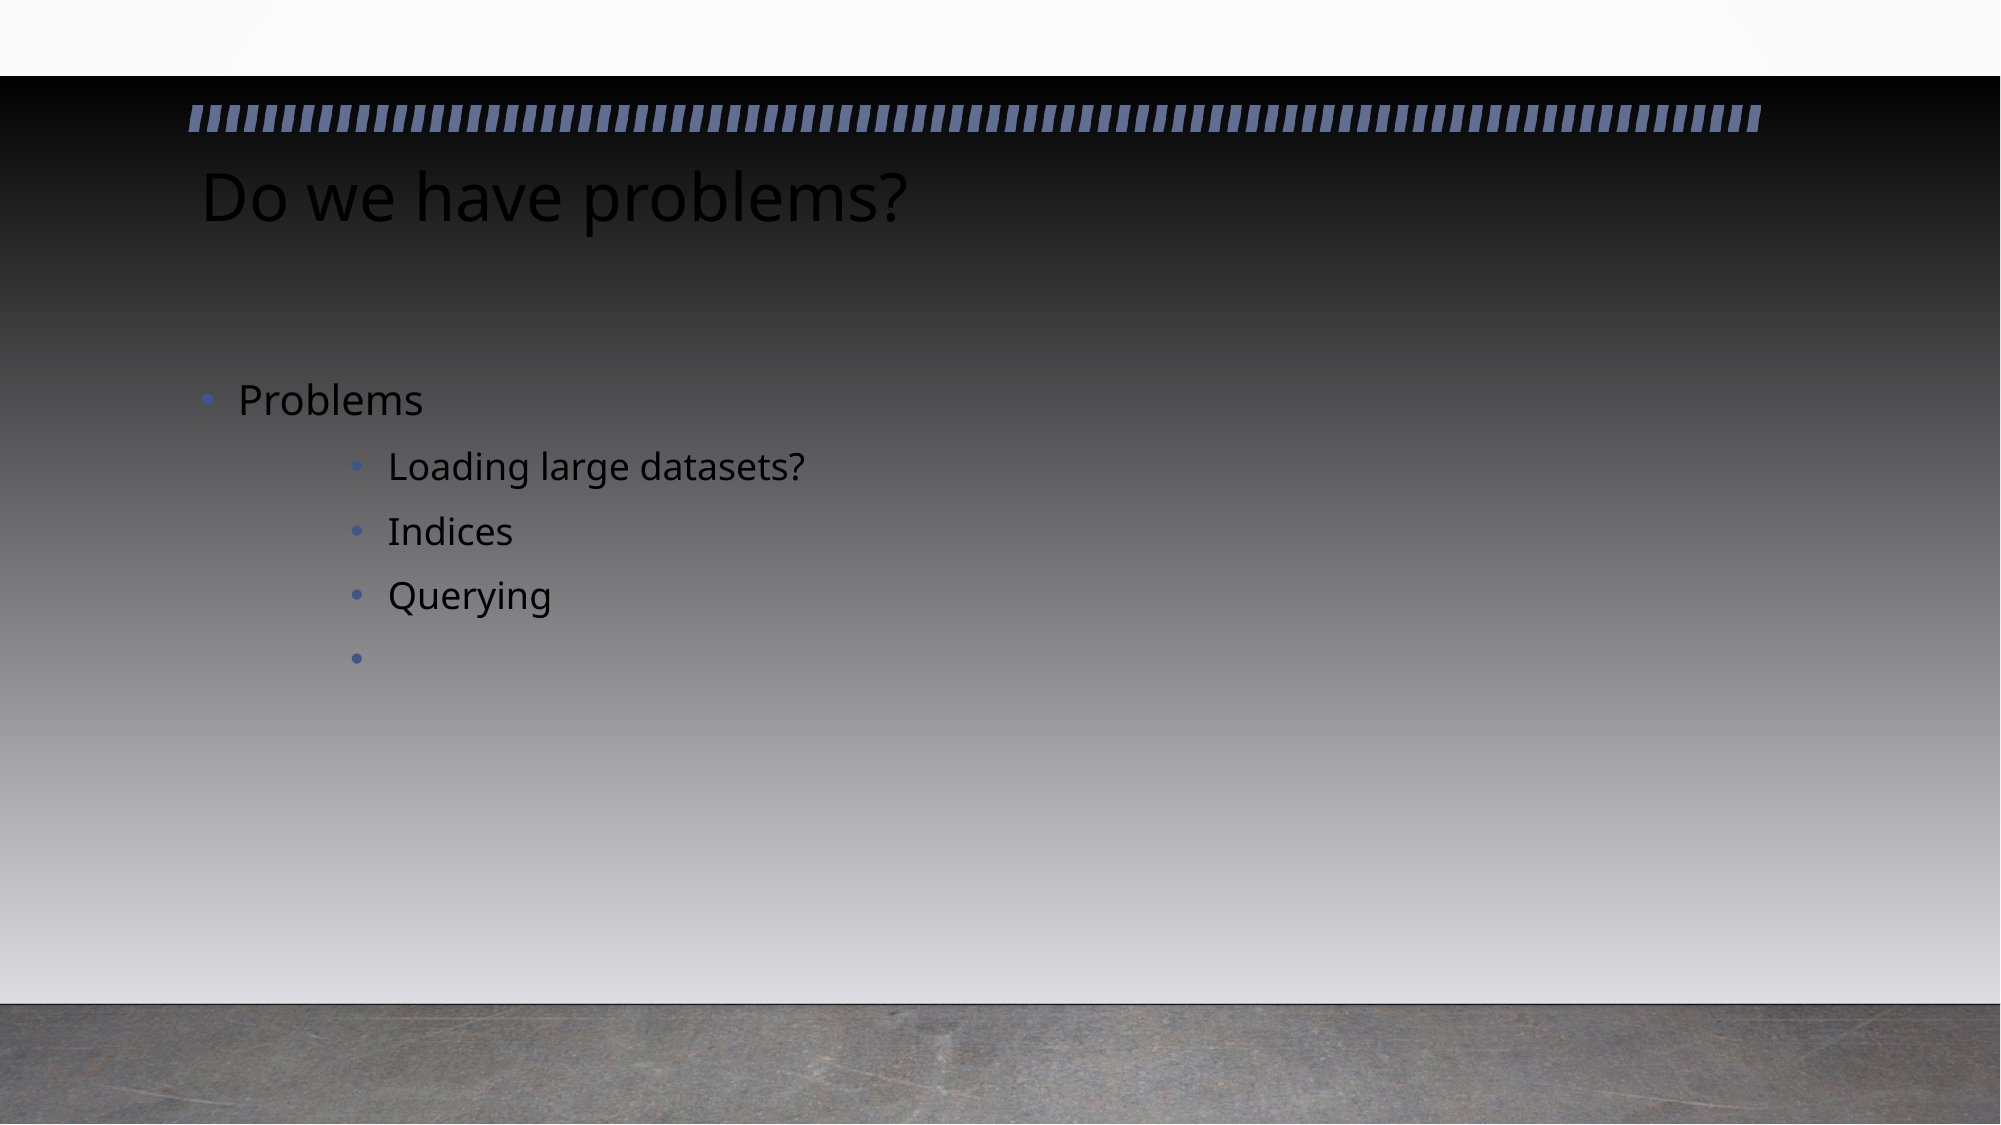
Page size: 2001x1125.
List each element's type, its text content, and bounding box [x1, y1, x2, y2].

list Problems Loading large datasets? Indices Querying [185, 356, 1761, 897]
title Do we have problems? [185, 156, 1761, 329]
